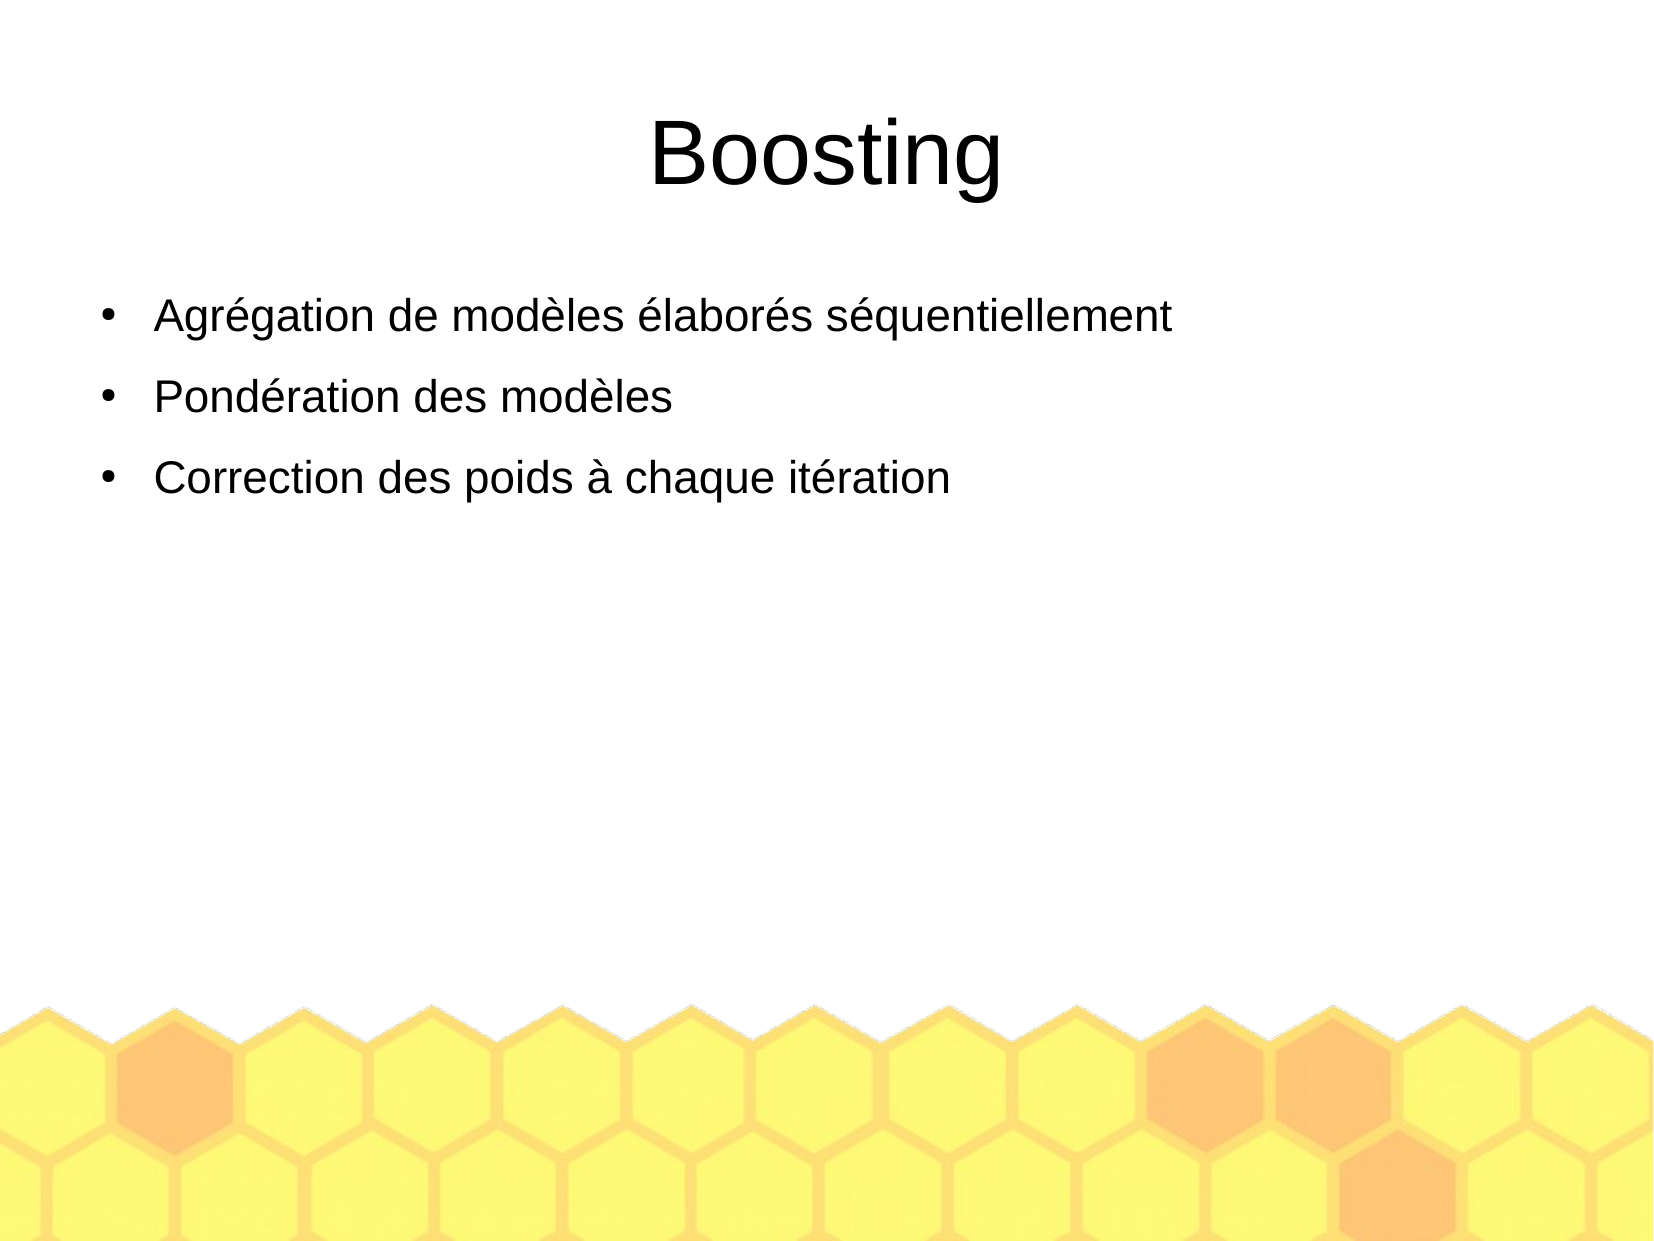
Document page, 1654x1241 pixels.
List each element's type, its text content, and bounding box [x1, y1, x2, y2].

picture [0, 1001, 1654, 1241]
title Boosting [82, 49, 1571, 257]
list Agrégation de modèles élaborés séquentiellement Pondération des modèles Correction des poids à chaque itération [82, 290, 1571, 1010]
